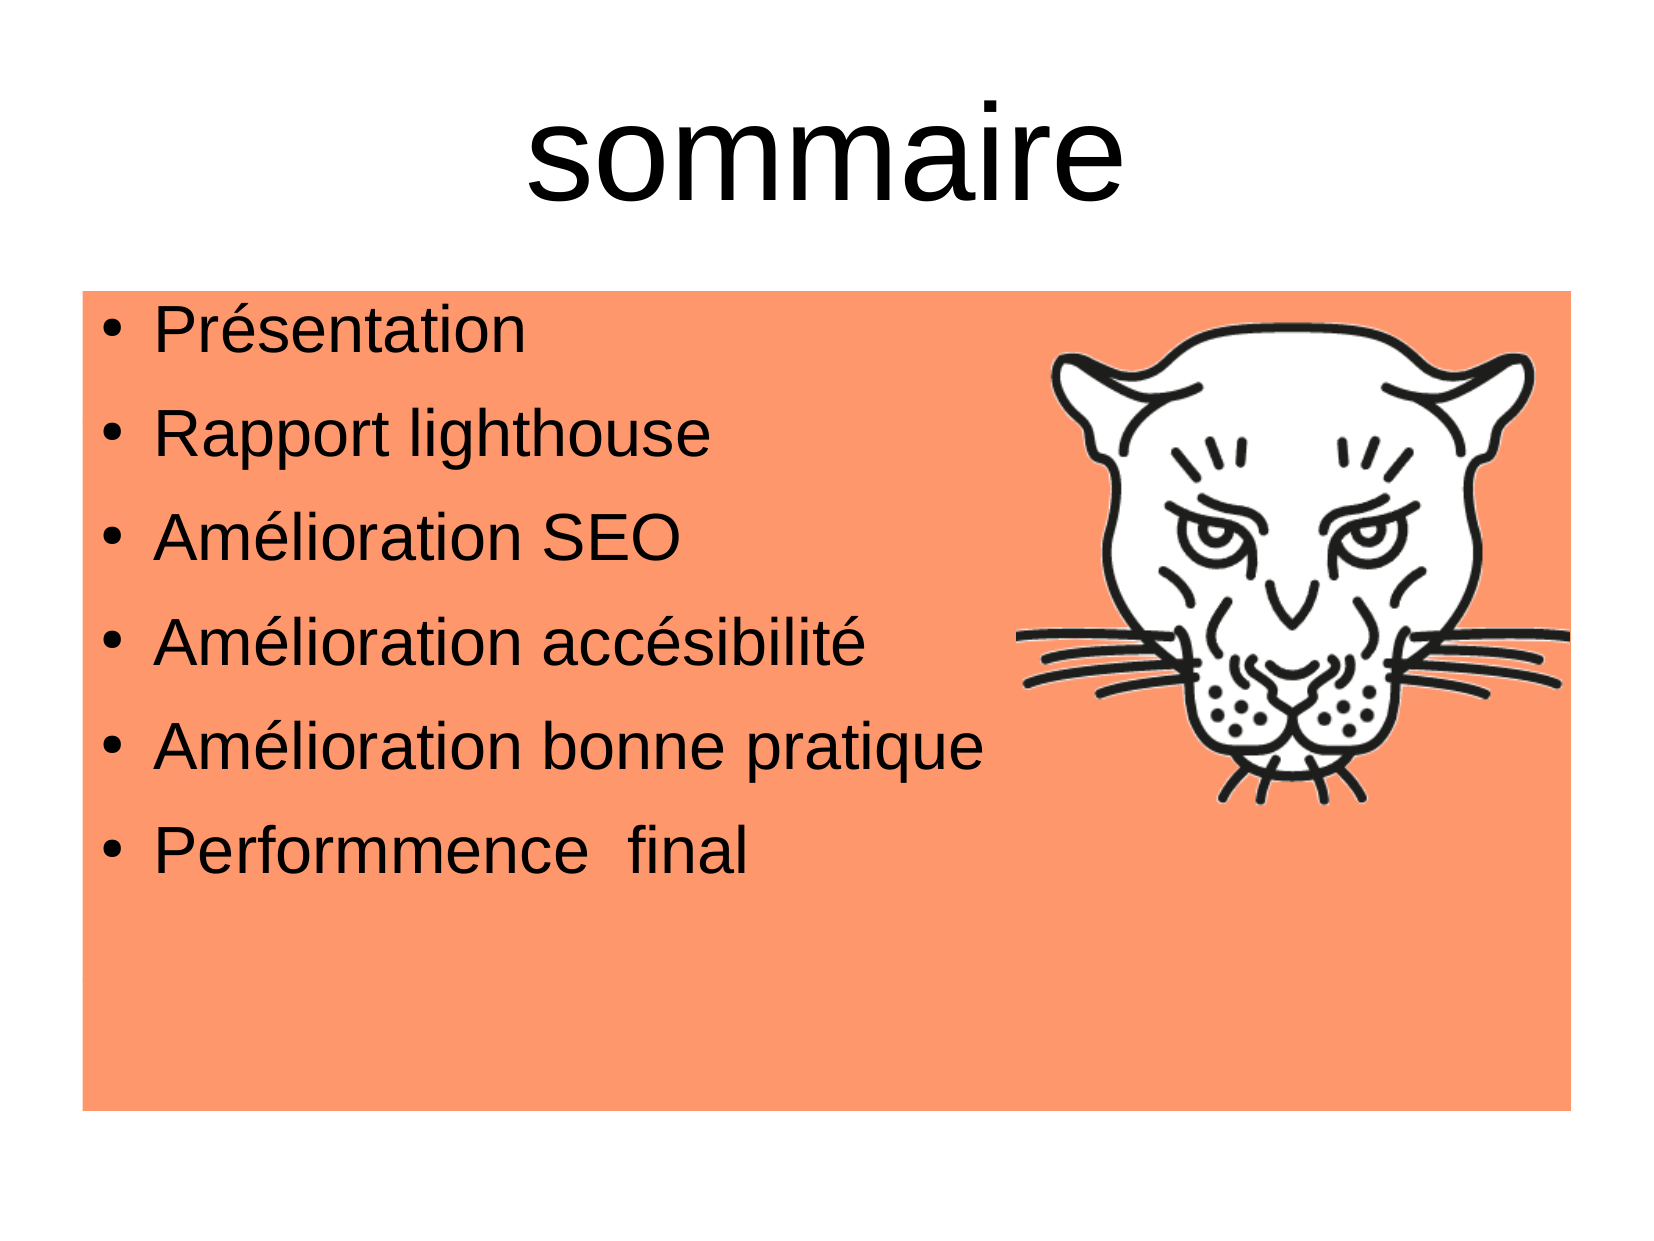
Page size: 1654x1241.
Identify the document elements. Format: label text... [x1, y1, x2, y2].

list Présentation Rapport lighthouse Amélioration SEO Amélioration accésibilité Amélioration bonne pratique Performmence final [82, 291, 1571, 1111]
text_box [1015, 291, 1571, 839]
title sommaire [82, 49, 1571, 257]
